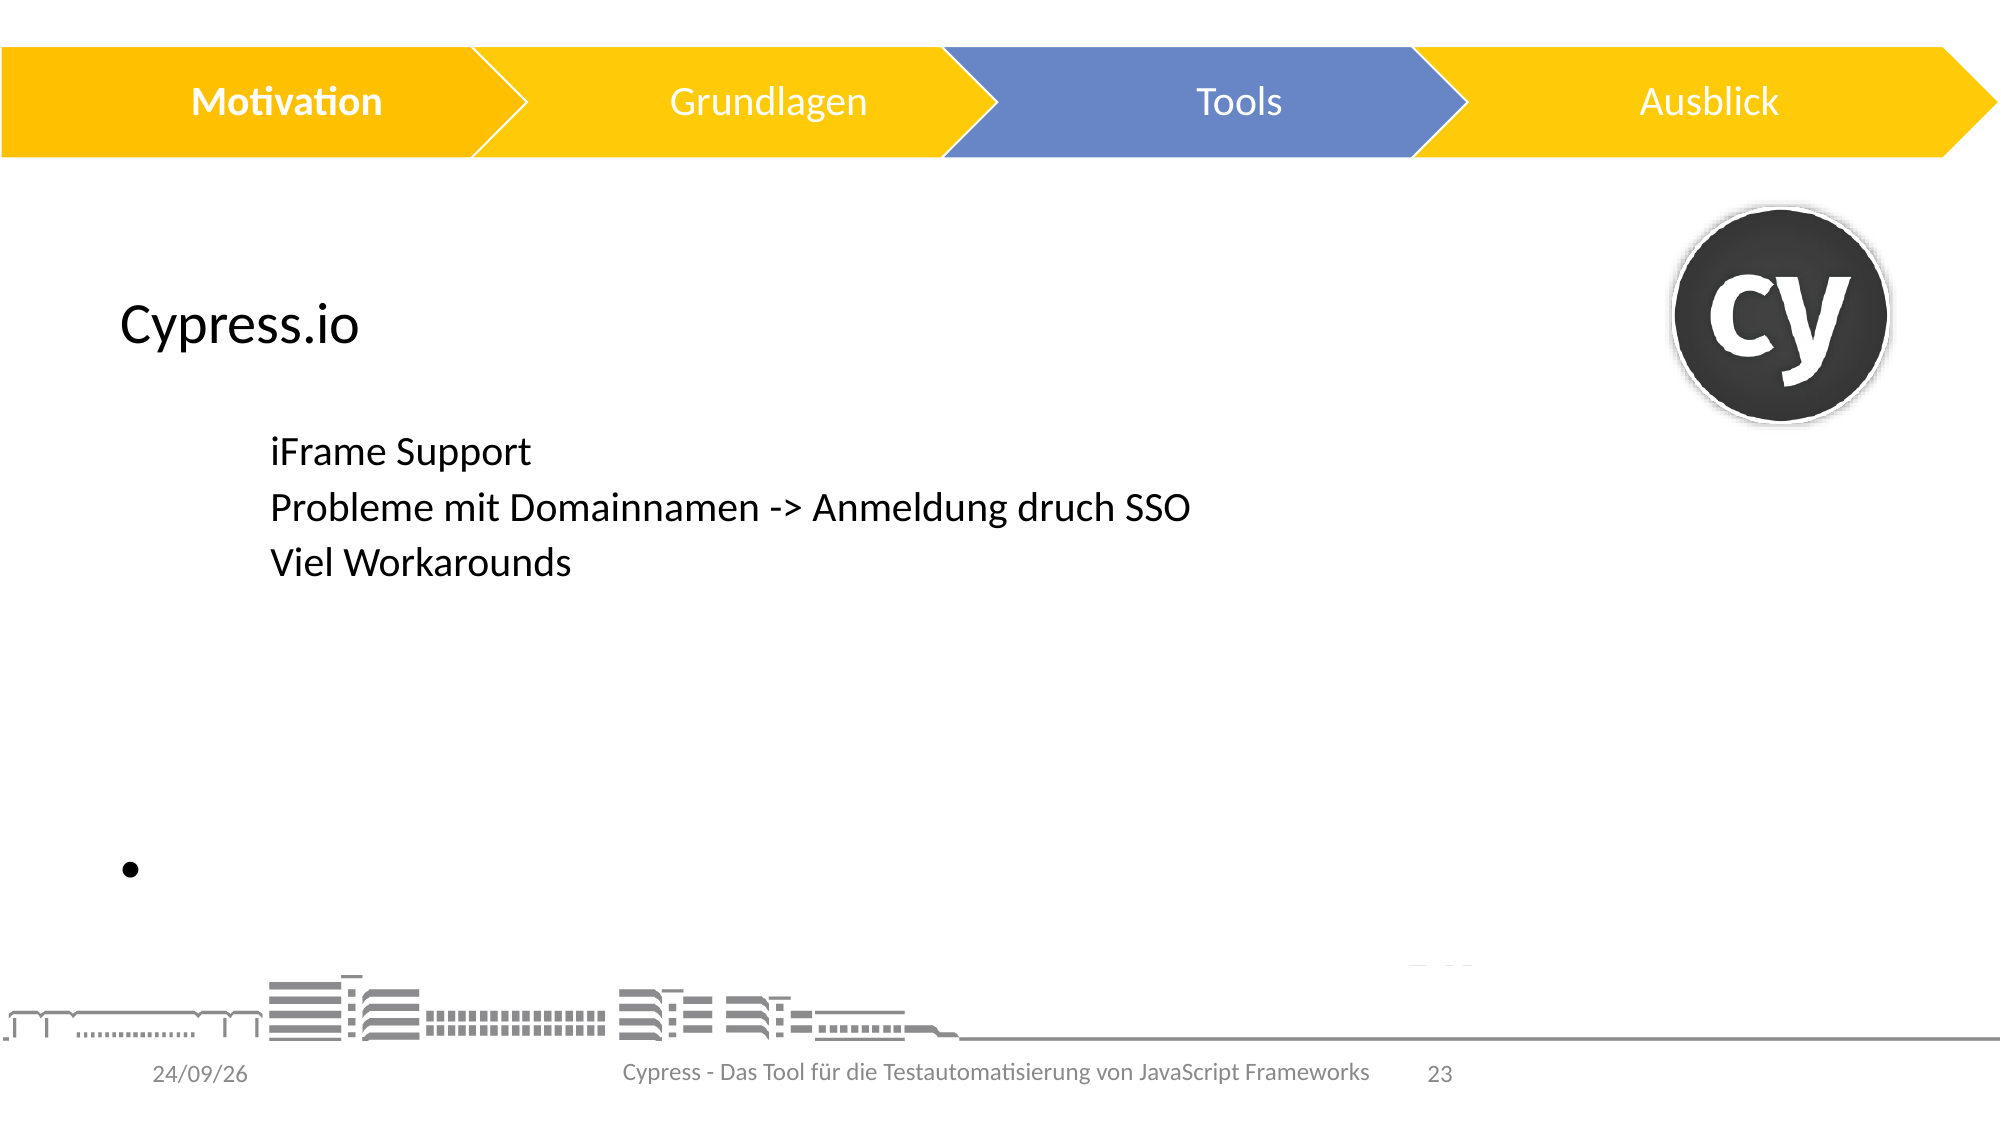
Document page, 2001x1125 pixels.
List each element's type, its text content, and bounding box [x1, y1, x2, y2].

text_box 23/05/2022 [137, 1042, 588, 1103]
text_box Grundlagen [470, 46, 996, 159]
text_box Ausblick [1411, 46, 2000, 159]
picture [1657, 192, 1904, 438]
text_box 23 [1412, 1042, 1863, 1103]
text_box Motivation [0, 46, 526, 159]
picture [0, 963, 2000, 1048]
text_box Cypress - Das Tool für die Testautomatisierung von JavaScript Frameworks [588, 1042, 1412, 1103]
list Cypress.io iFrame Support Probleme mit Domainnamen -> Anmeldung druch SSO Viel Workarounds [105, 195, 1366, 964]
text_box Tools [941, 46, 1466, 159]
